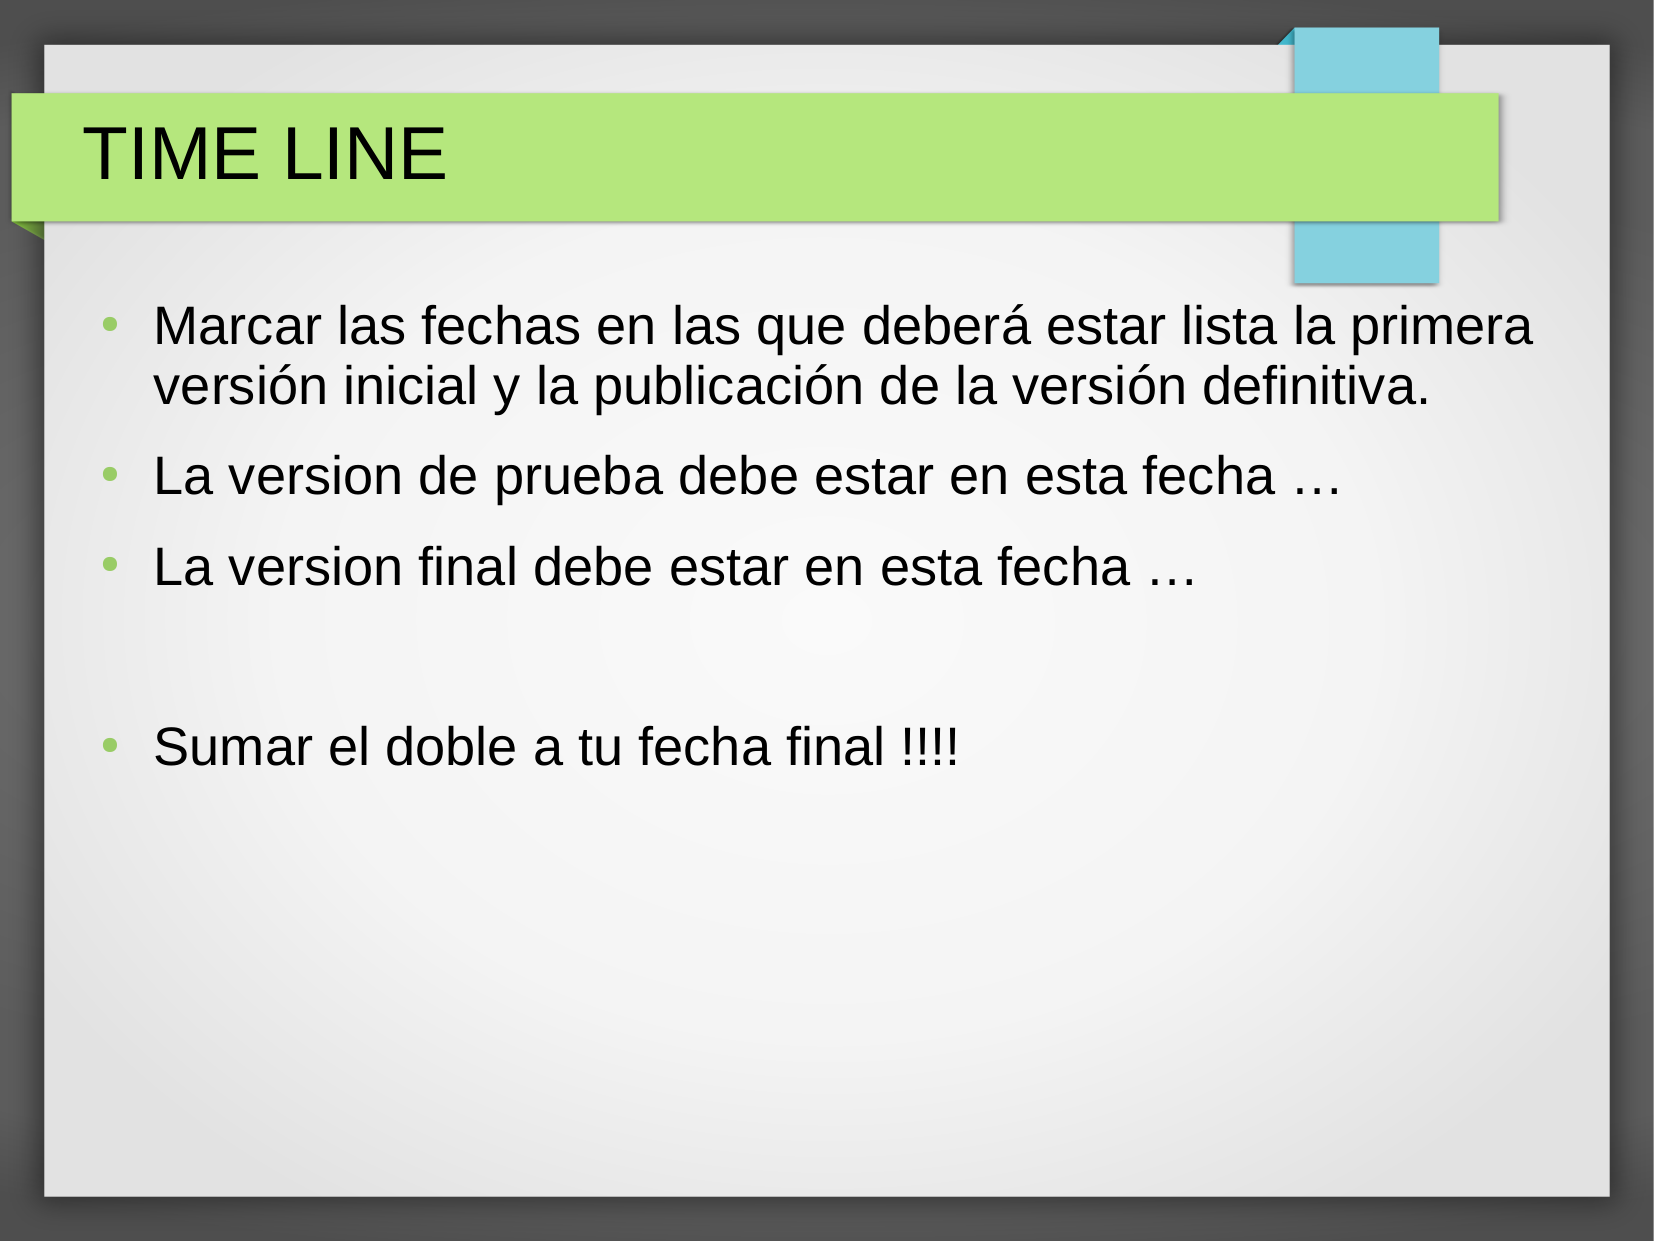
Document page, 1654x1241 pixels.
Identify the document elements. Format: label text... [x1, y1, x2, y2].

picture [0, 0, 1654, 1241]
list Marcar las fechas en las que deberá estar lista la primera versión inicial y la publicación de la versión definitiva. La version de prueba debe estar en esta fecha … La version final debe estar en esta fecha … Sumar el doble a tu fecha final !!!! [82, 295, 1571, 1015]
title TIME LINE [82, 94, 1264, 213]
